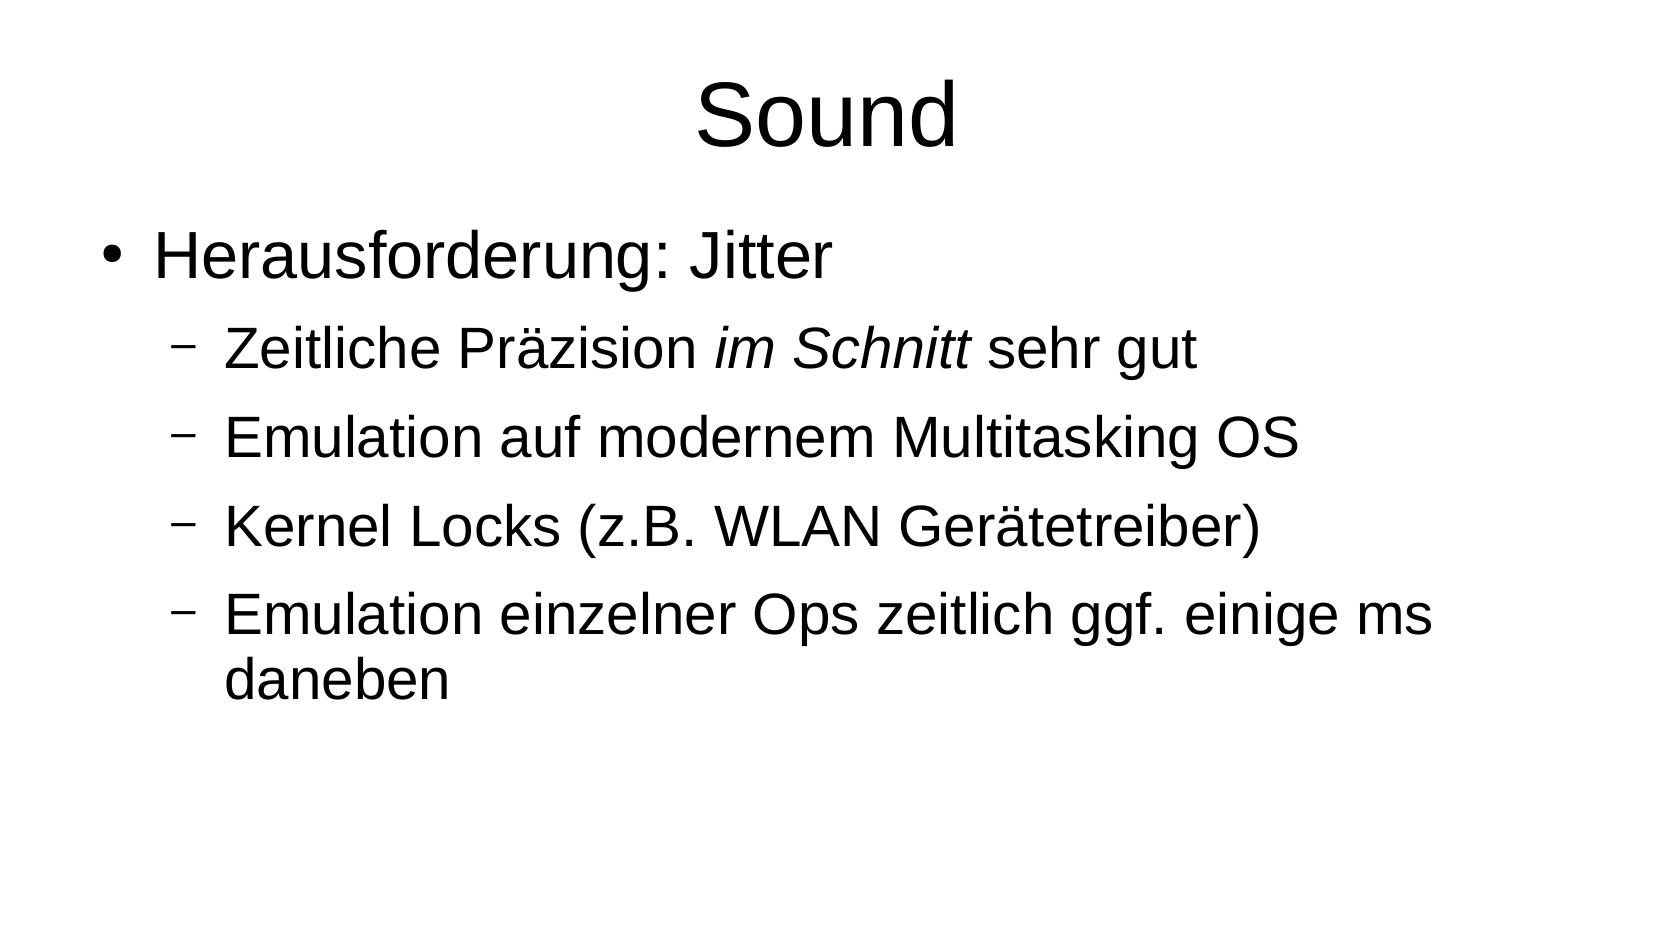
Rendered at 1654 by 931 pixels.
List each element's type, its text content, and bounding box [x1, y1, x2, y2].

title Sound [82, 37, 1571, 193]
list Herausforderung: Jitter Zeitliche Präzision im Schnitt sehr gut Emulation auf modernem Multitasking OS Kernel Locks (z.B. WLAN Gerätetreiber) Emulation einzelner Ops zeitlich ggf. einige ms daneben [82, 217, 1571, 758]
